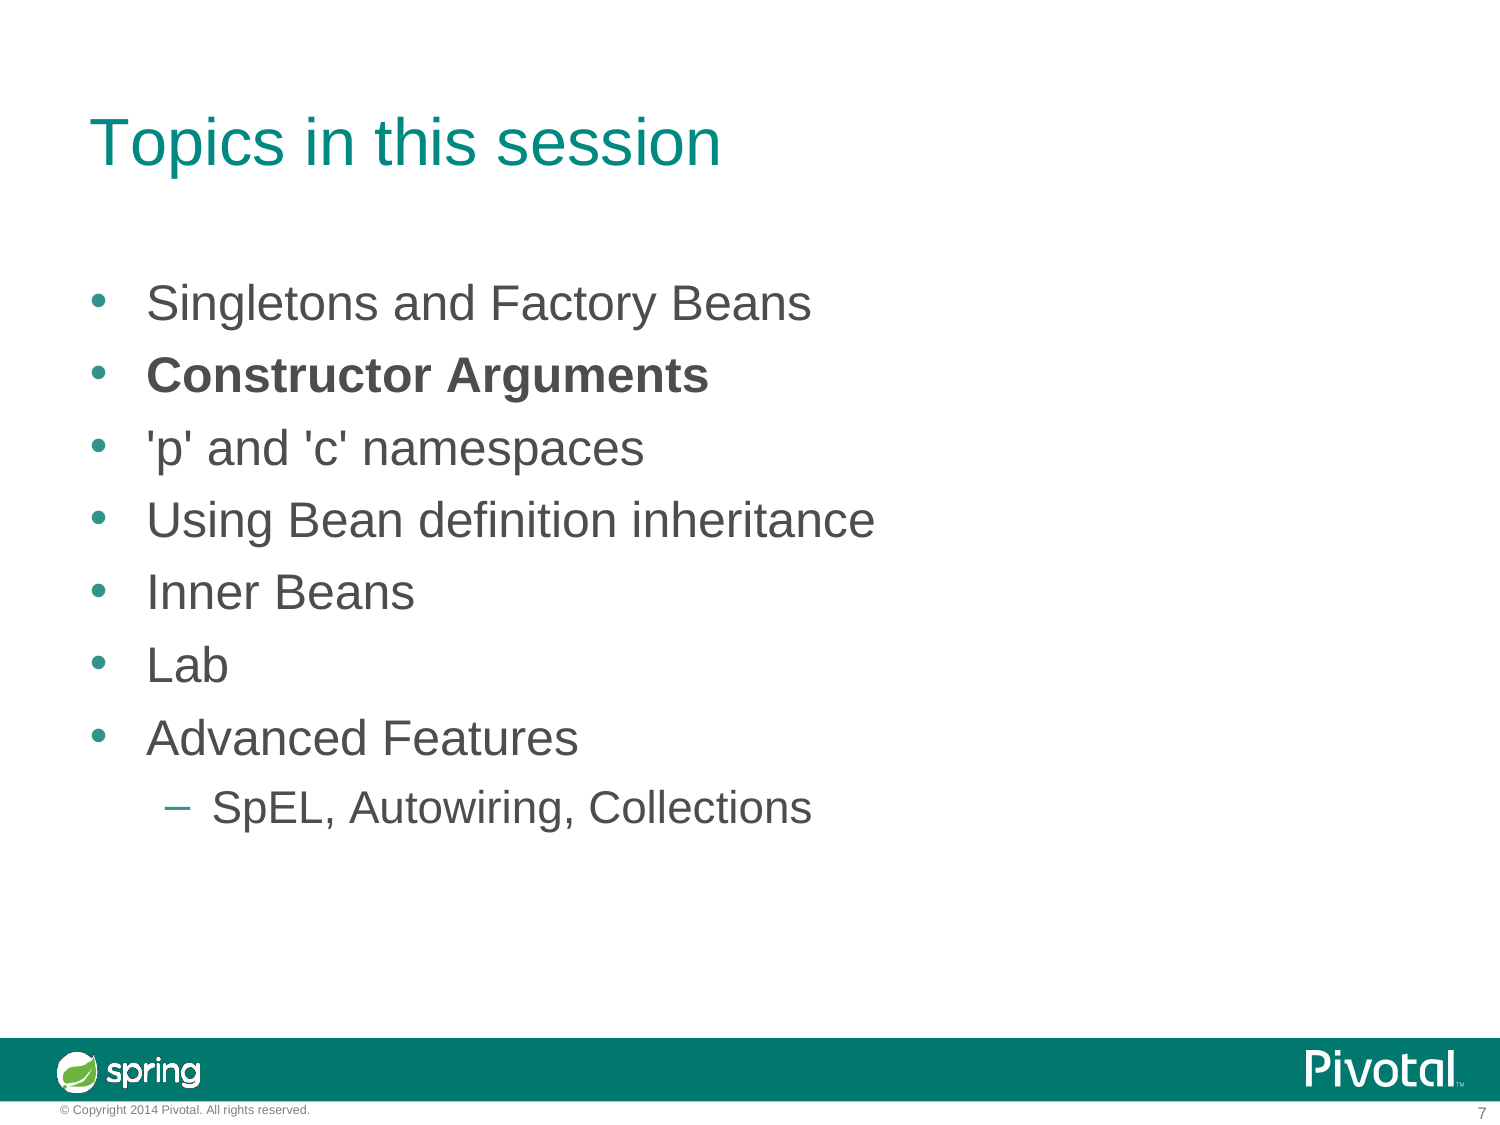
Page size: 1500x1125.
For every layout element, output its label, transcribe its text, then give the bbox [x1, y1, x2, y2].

picture [32, 1041, 210, 1103]
picture [1306, 1050, 1464, 1087]
title Topics in this session [75, 45, 1426, 233]
list Singletons and Factory Beans Constructor Arguments 'p' and 'c' namespaces Using Bean definition inheritance Inner Beans Lab Advanced Features SpEL, Autowiring, Collections [75, 262, 1426, 1005]
